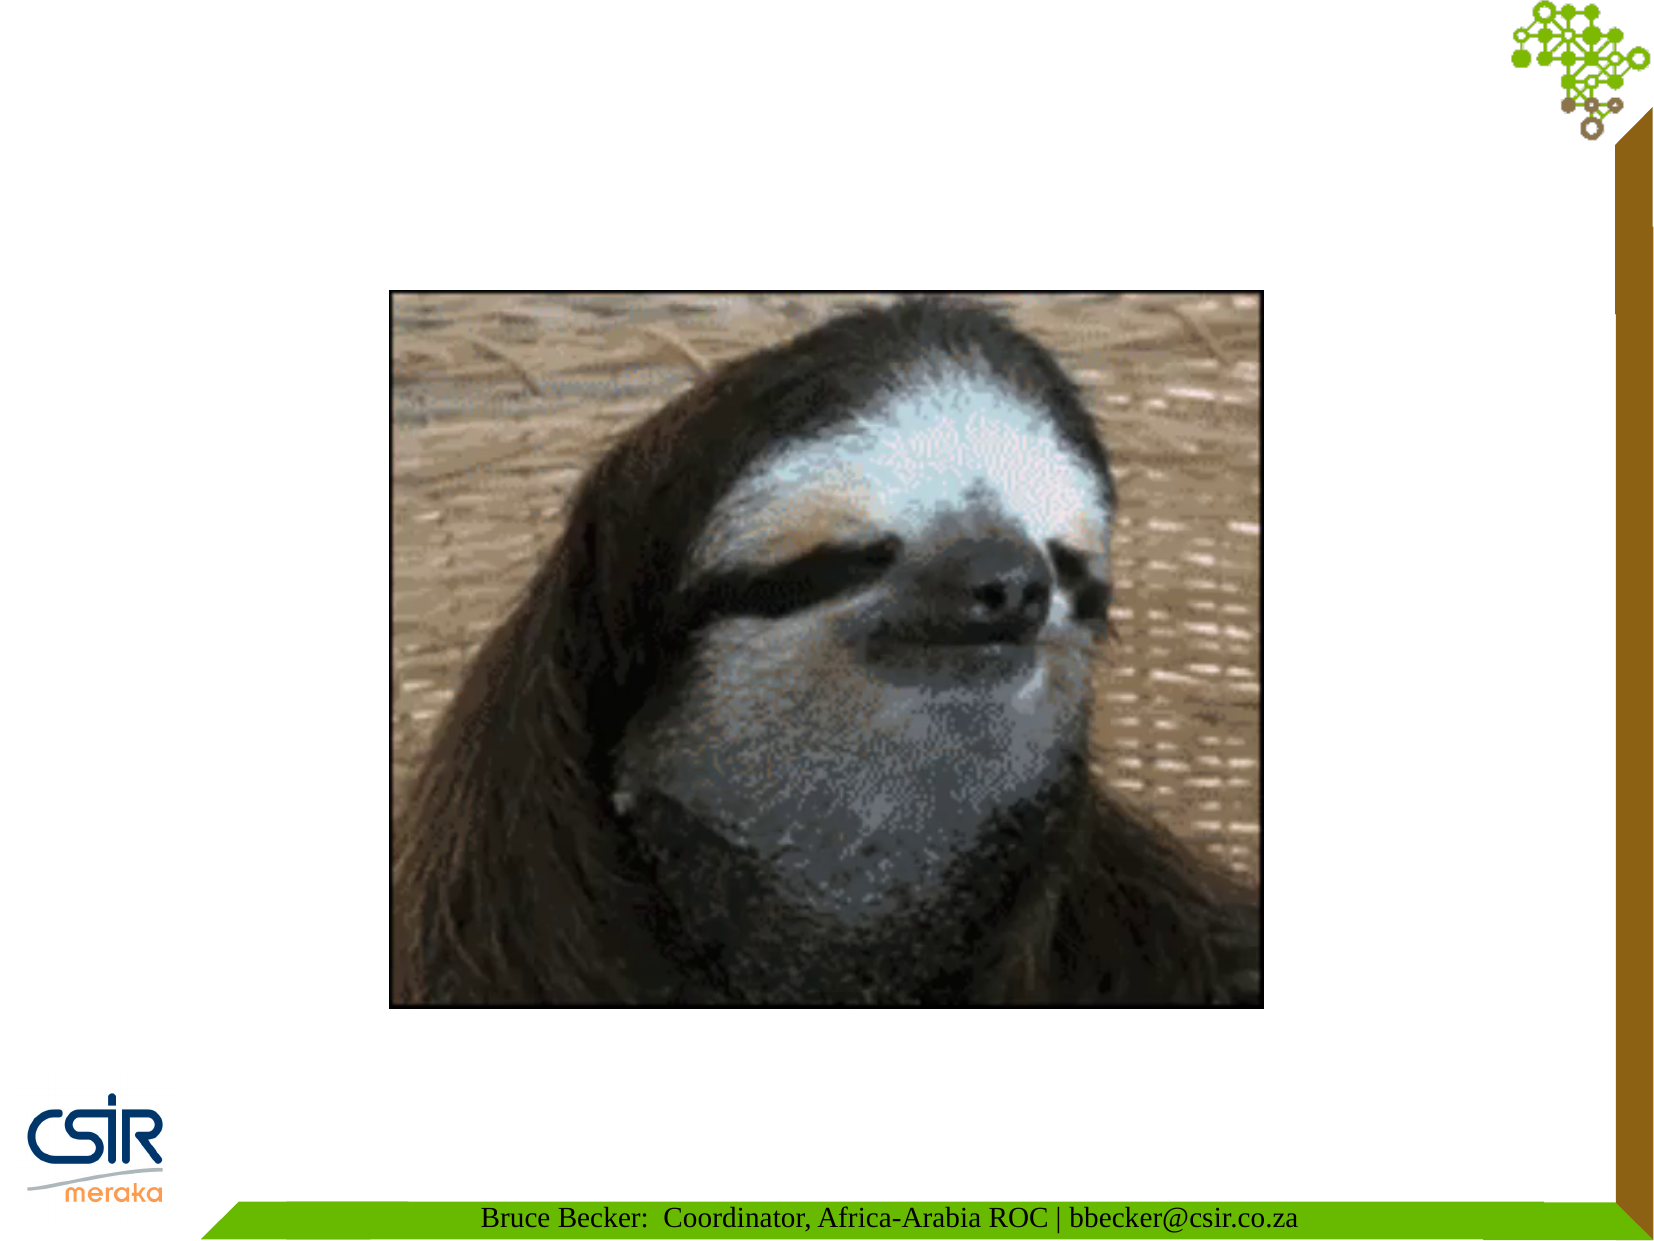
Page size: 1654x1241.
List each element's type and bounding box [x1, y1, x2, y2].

text_box [388, 290, 1265, 1010]
picture [1503, 0, 1654, 144]
picture [12, 1074, 178, 1225]
